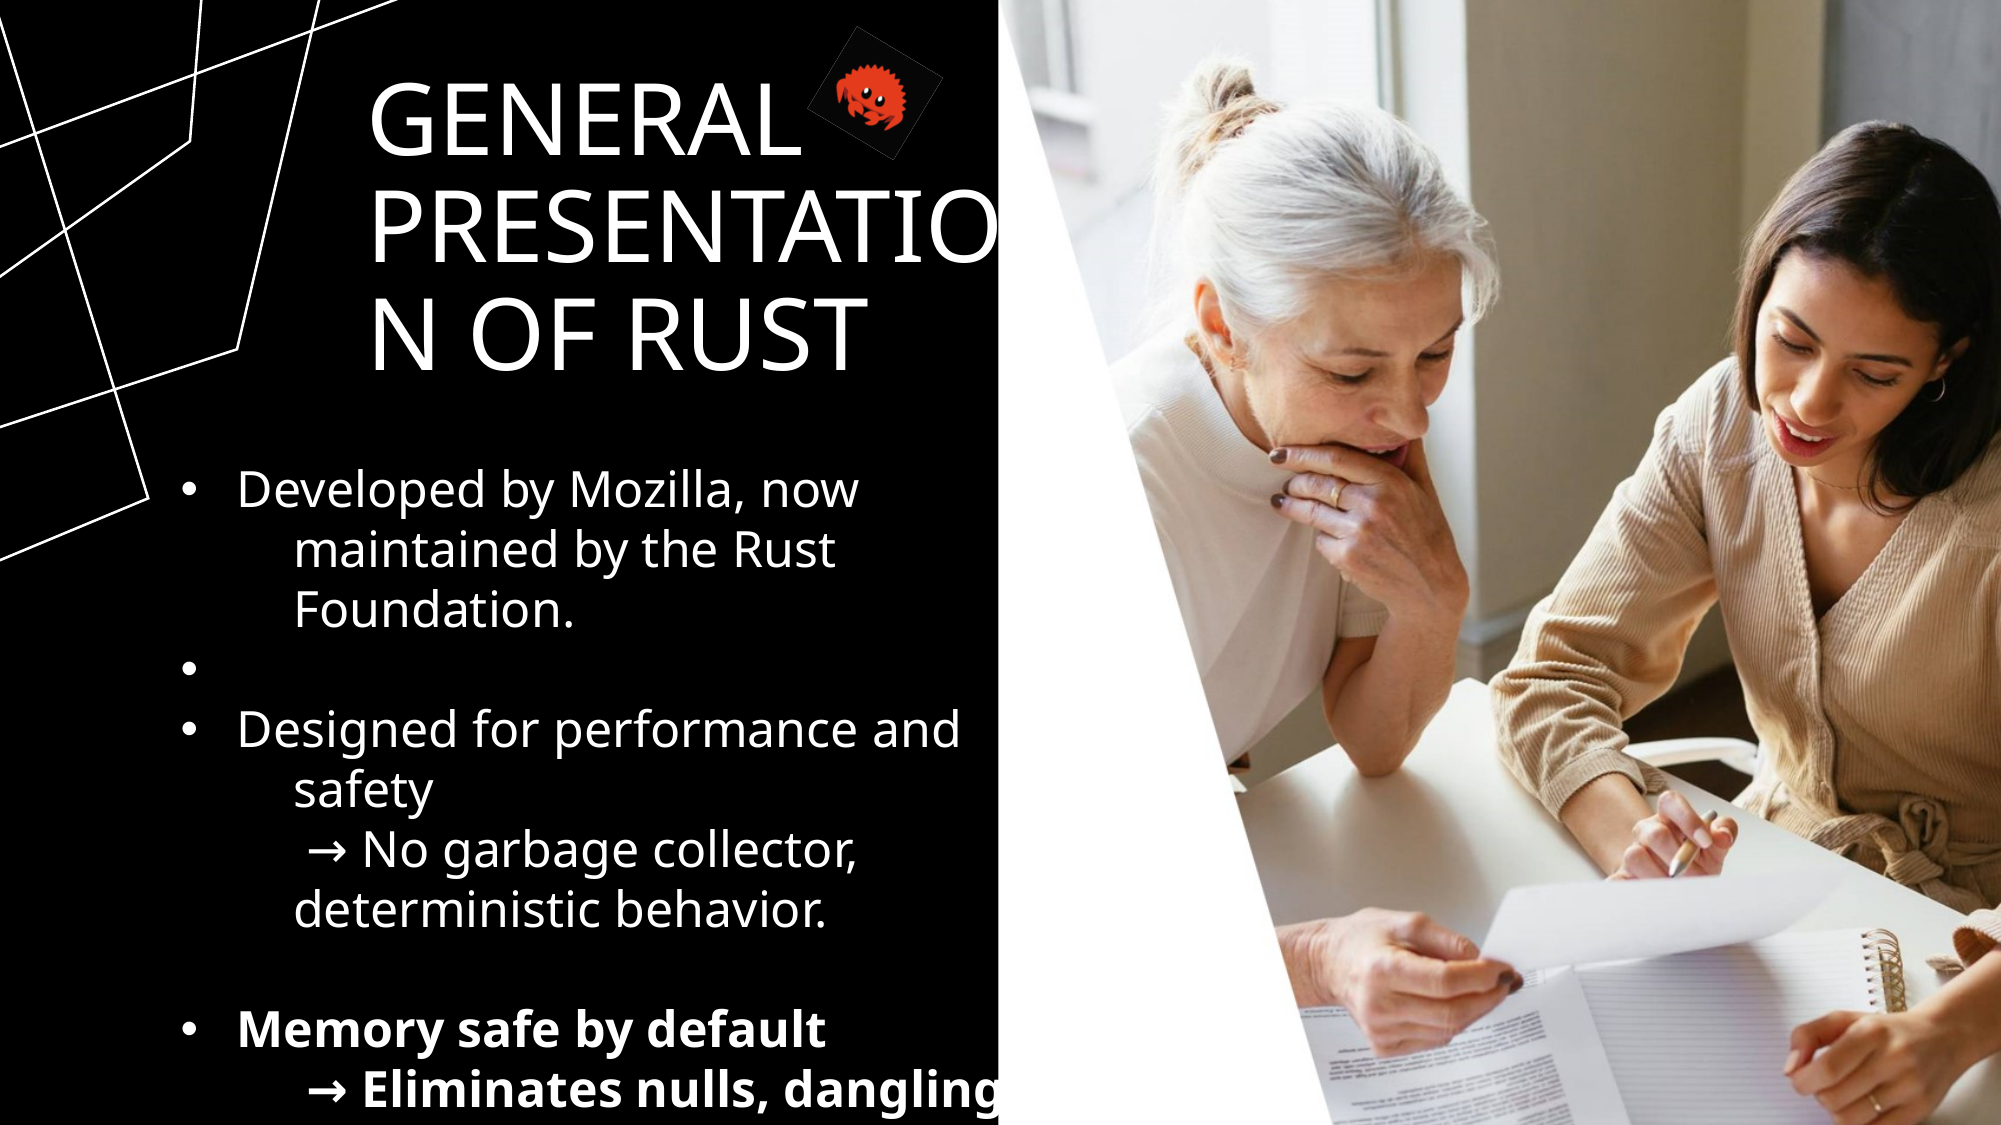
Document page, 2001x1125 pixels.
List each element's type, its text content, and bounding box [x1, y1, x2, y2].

title General Presentation of Rust [351, 0, 998, 400]
picture [807, 26, 943, 160]
text_box Developed by Mozilla, now maintained by the Rust Foundation. Designed for performance and safety → No garbage collector, deterministic behavior. Memory safe by default → Eliminates nulls, dangling pointers, and data races. [165, 450, 1119, 1125]
picture [998, 0, 2000, 1125]
